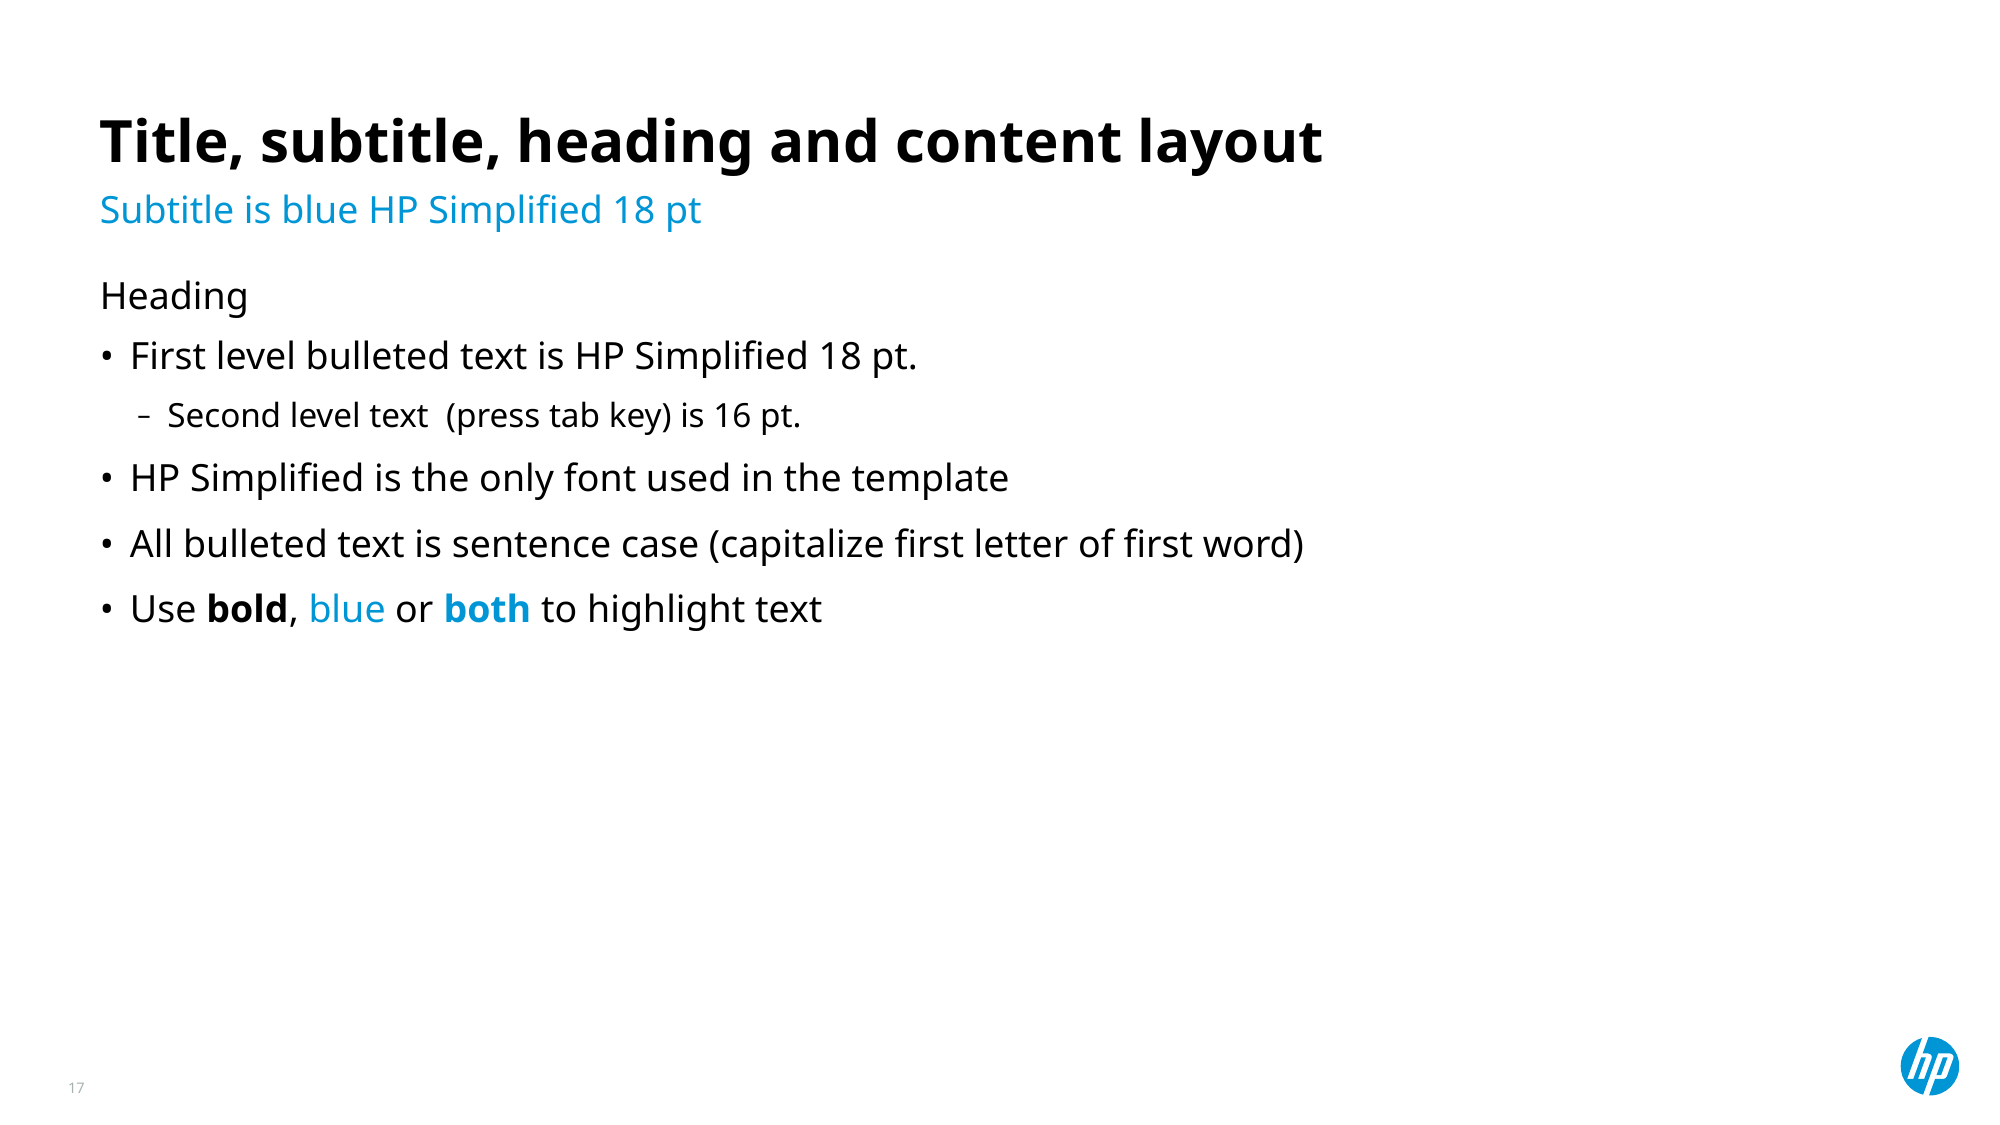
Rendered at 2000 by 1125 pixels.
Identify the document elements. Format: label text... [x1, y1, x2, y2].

slide_number <number> [34, 1062, 85, 1099]
list Subtitle is blue HP Simplified 18 pt [99, 186, 1900, 231]
list First level bulleted text is HP Simplified 18 pt. Second level text (press tab key) is 16 pt. HP Simplified is the only font used in the template All bulleted text is sentence case (capitalize first letter of first word) Use bold, blue or both to highlight text [99, 337, 1900, 1000]
list Heading [99, 272, 1900, 318]
title Title, subtitle, heading and content layout [99, 50, 1900, 175]
